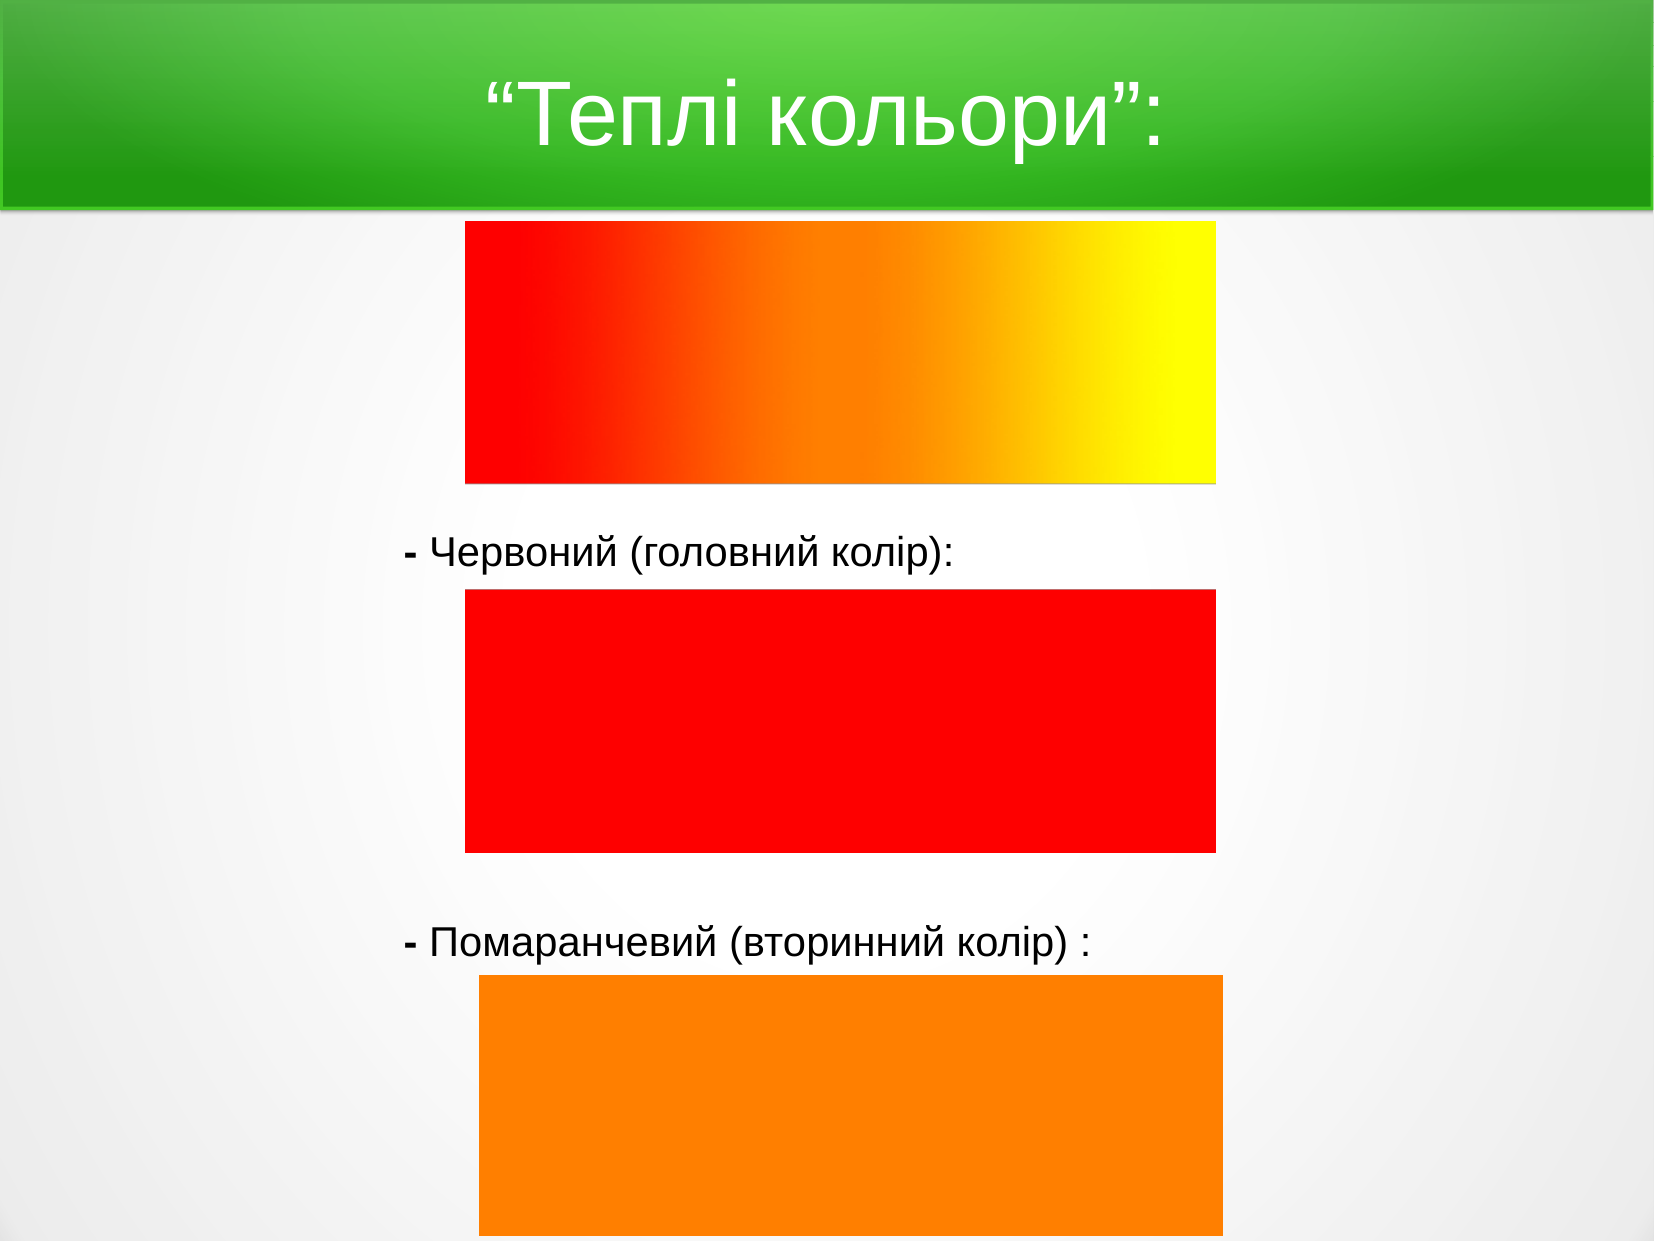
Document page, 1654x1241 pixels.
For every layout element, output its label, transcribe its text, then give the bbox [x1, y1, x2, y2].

picture [465, 588, 1216, 853]
text_box - Червоний (головний колір): [403, 528, 1209, 624]
title “Теплі кольори”: [82, 49, 1571, 179]
picture [479, 975, 1223, 1236]
text_box - Помаранчевий (вторинний колір) : [403, 918, 1195, 1015]
picture [465, 221, 1216, 486]
